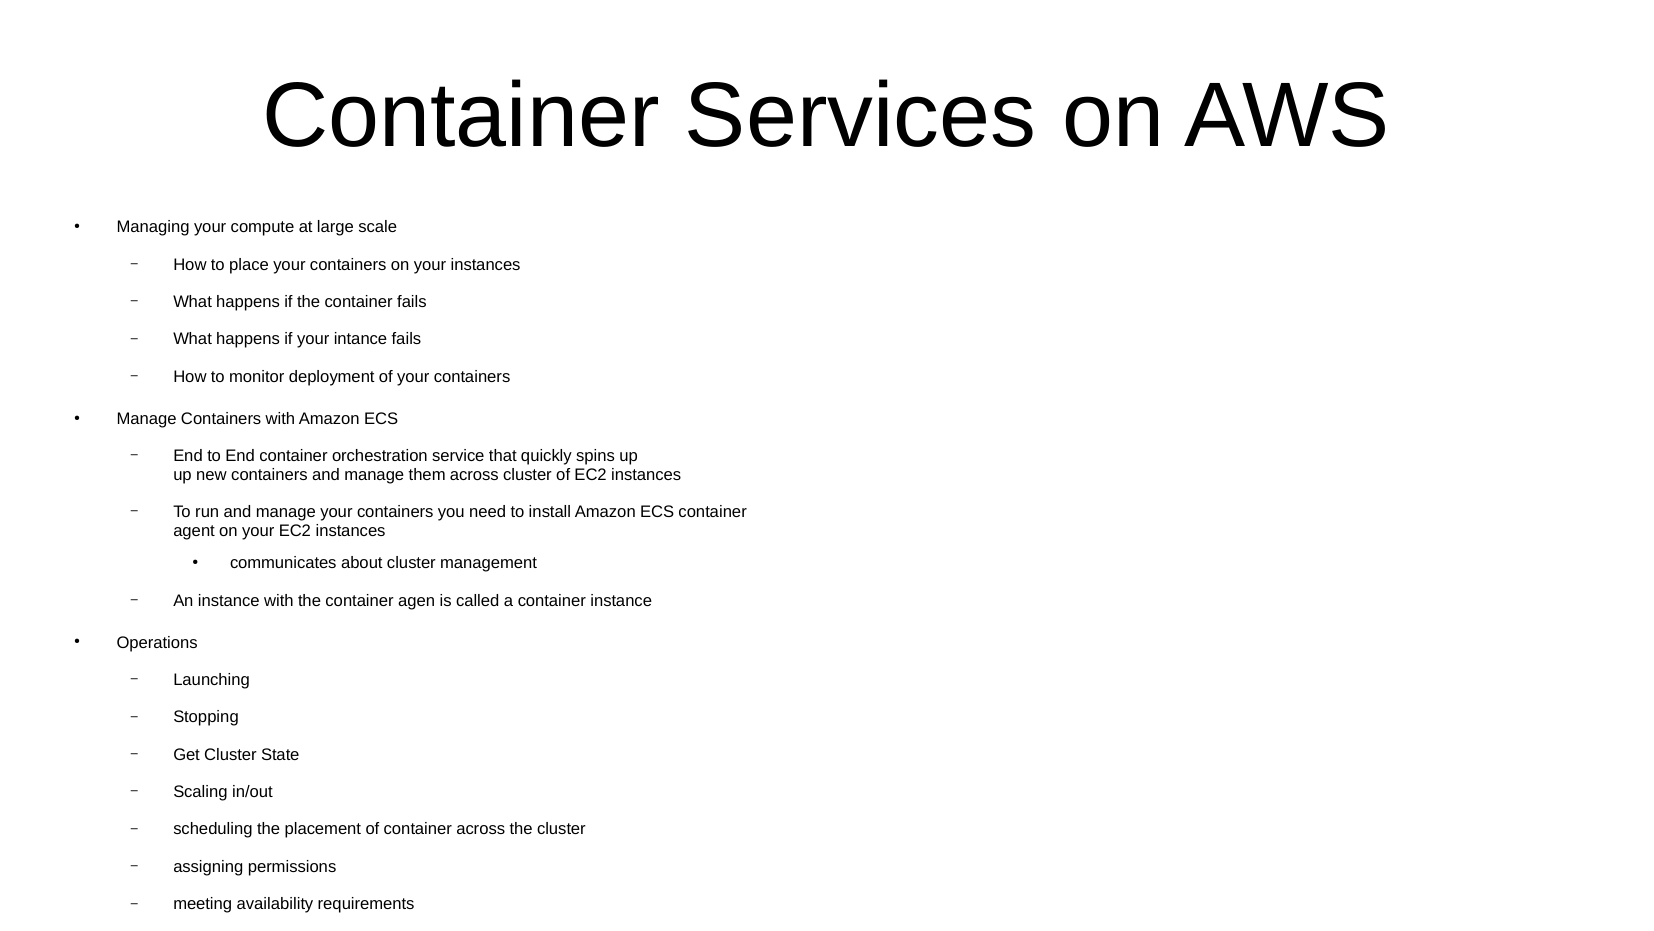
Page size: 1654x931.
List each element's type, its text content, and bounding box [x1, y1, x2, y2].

list Managing your compute at large scale How to place your containers on your instances What happens if the container fails What happens if your intance fails How to monitor deployment of your containers Manage Containers with Amazon ECS End to End container orchestration service that quickly spins up up new containers and manage them across cluster of EC2 instances To run and manage your containers you need to install Amazon ECS container agent on your EC2 instances communicates about cluster management An instance with the container agen is called a container instance Operations Launching Stopping Get Cluster State Scaling in/out scheduling the placement of container across the cluster assigning permissions meeting availability requirements [60, 217, 1571, 916]
title Container Services on AWS [82, 37, 1571, 193]
